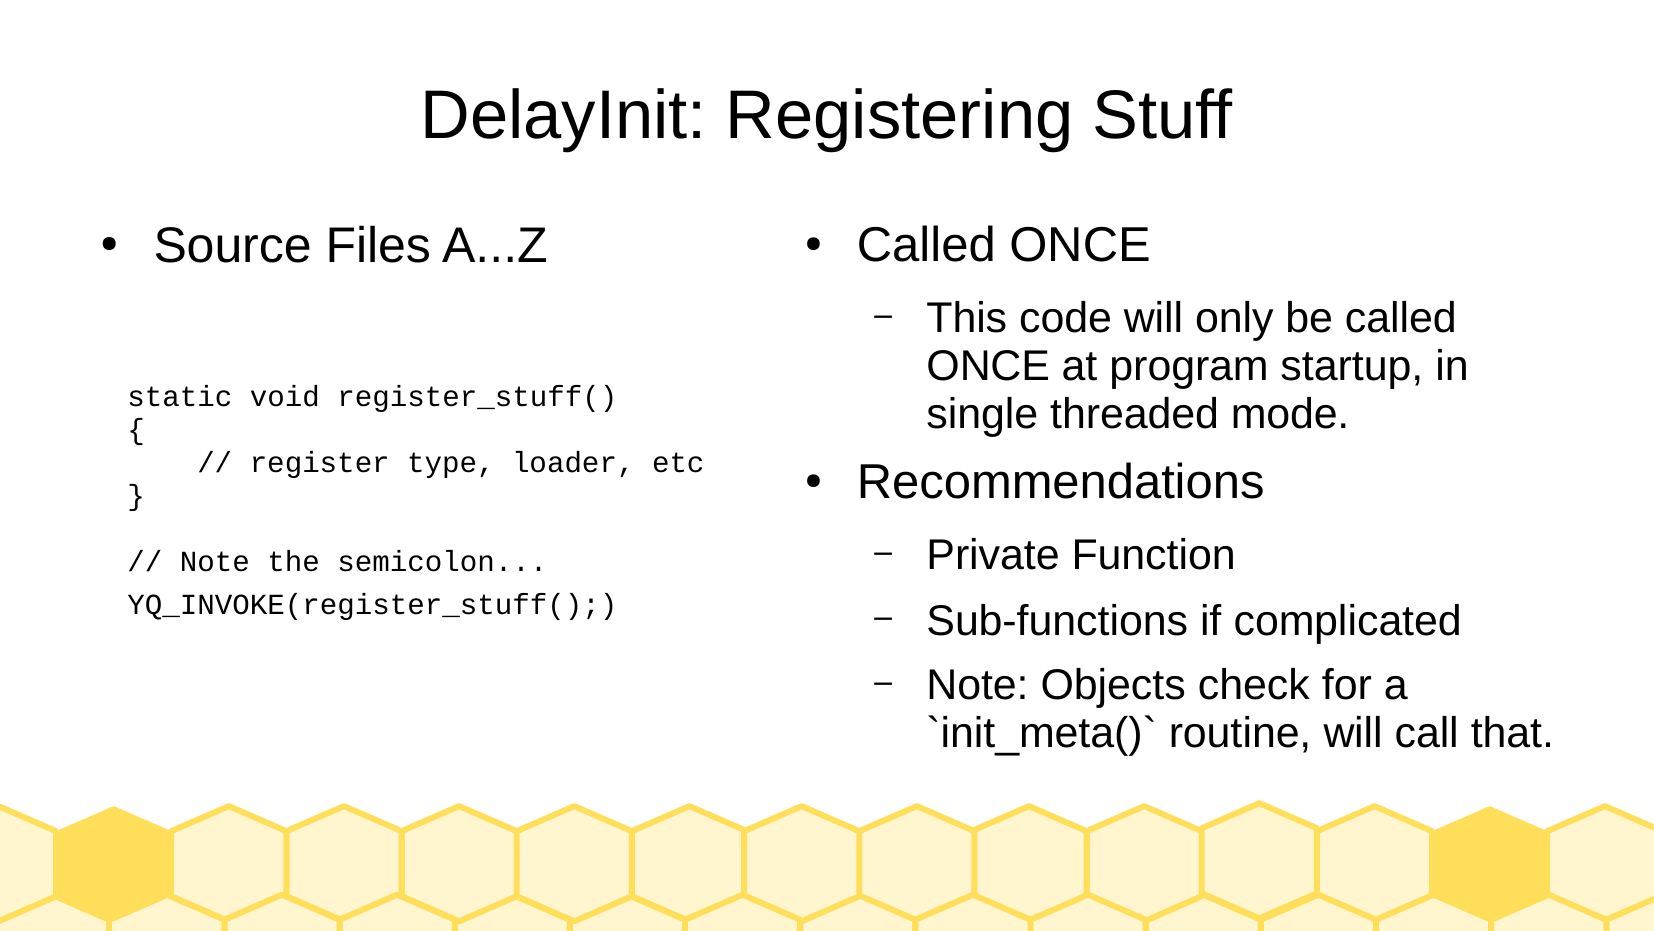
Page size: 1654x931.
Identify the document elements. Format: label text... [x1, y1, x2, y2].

list Source Files A...Z [82, 217, 787, 301]
text_box static void register_stuff() { // register type, loader, etc } // Note the semicolon... YQ_INVOKE(register_stuff();) [112, 375, 751, 638]
title DelayInit: Registering Stuff [82, 37, 1571, 193]
list Called ONCE This code will only be called ONCE at program startup, in single threaded mode. Recommendations Private Function Sub-functions if complicated Note: Objects check for a `init_meta()` routine, will call that. [787, 217, 1572, 758]
